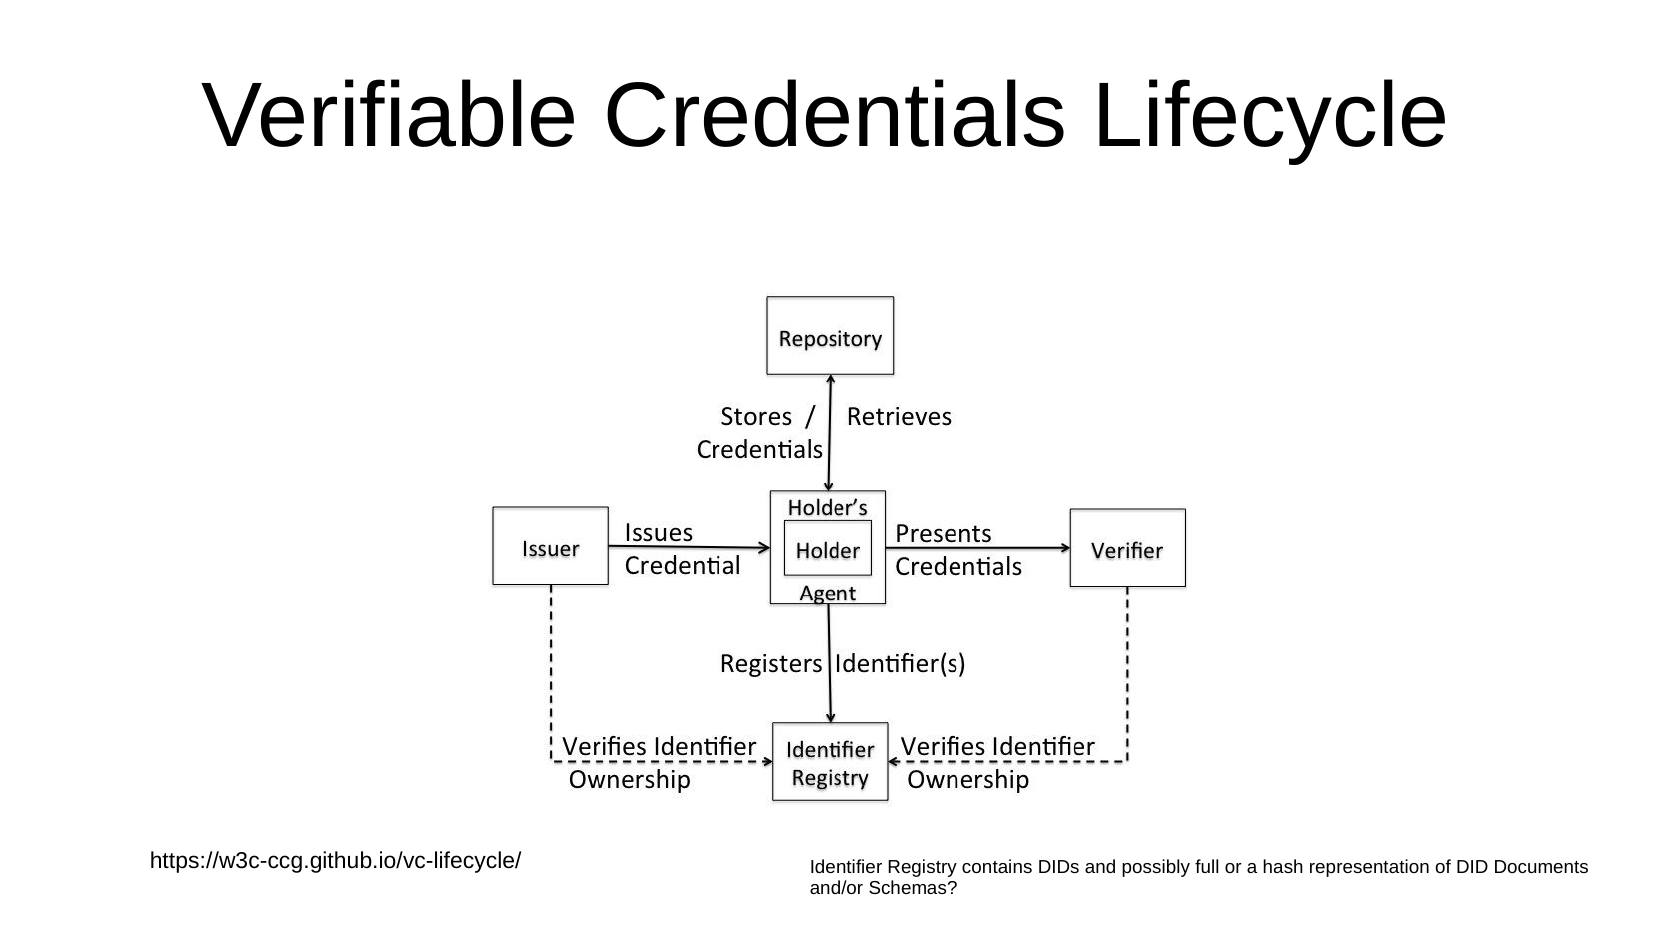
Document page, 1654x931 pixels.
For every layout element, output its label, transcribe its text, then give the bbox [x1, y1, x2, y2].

text_box https://w3c-ccg.github.io/vc-lifecycle/ [135, 840, 537, 881]
picture [480, 275, 1194, 811]
text_box Identifier Registry contains DIDs and possibly full or a hash representation of DID Documents and/or Schemas? [795, 849, 1609, 907]
title Verifiable Credentials Lifecycle [82, 37, 1571, 193]
